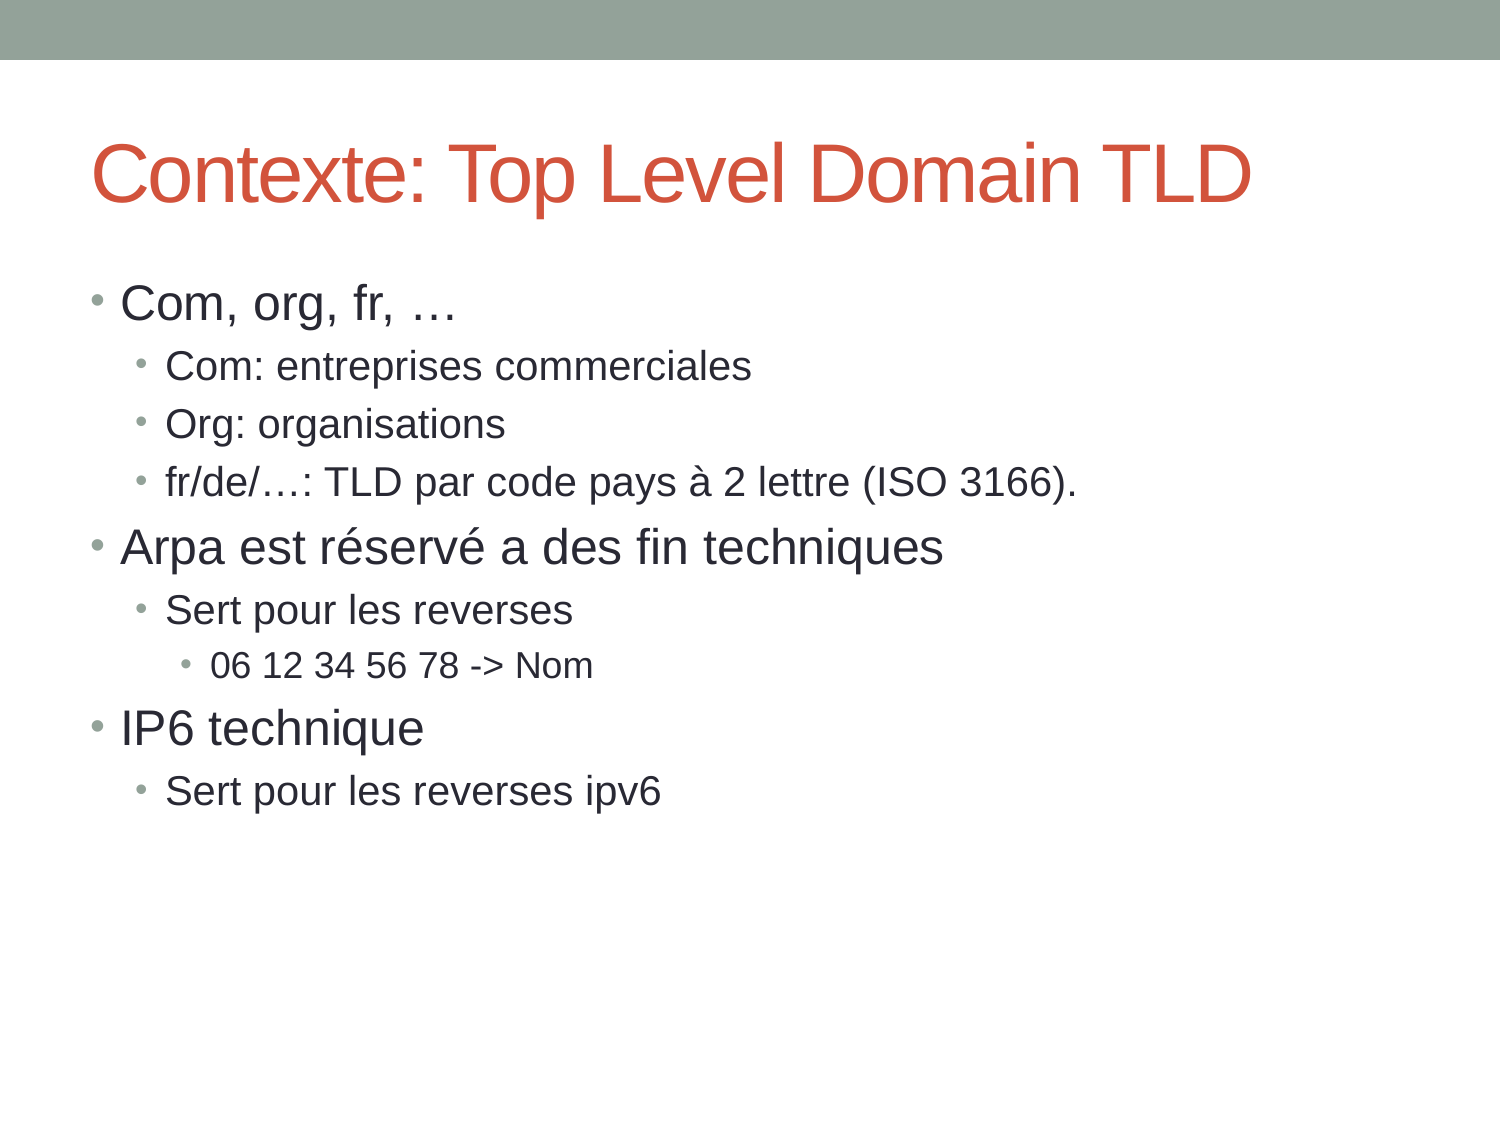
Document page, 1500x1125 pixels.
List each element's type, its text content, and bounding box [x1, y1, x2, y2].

title Contexte: Top Level Domain TLD [75, 87, 1425, 250]
list Com, org, fr, … Com: entreprises commerciales Org: organisations fr/de/…: TLD par code pays à 2 lettre (ISO 3166). Arpa est réservé a des fin techniques Sert pour les reverses 06 12 34 56 78 -> Nom IP6 technique Sert pour les reverses ipv6 [75, 262, 1425, 1063]
